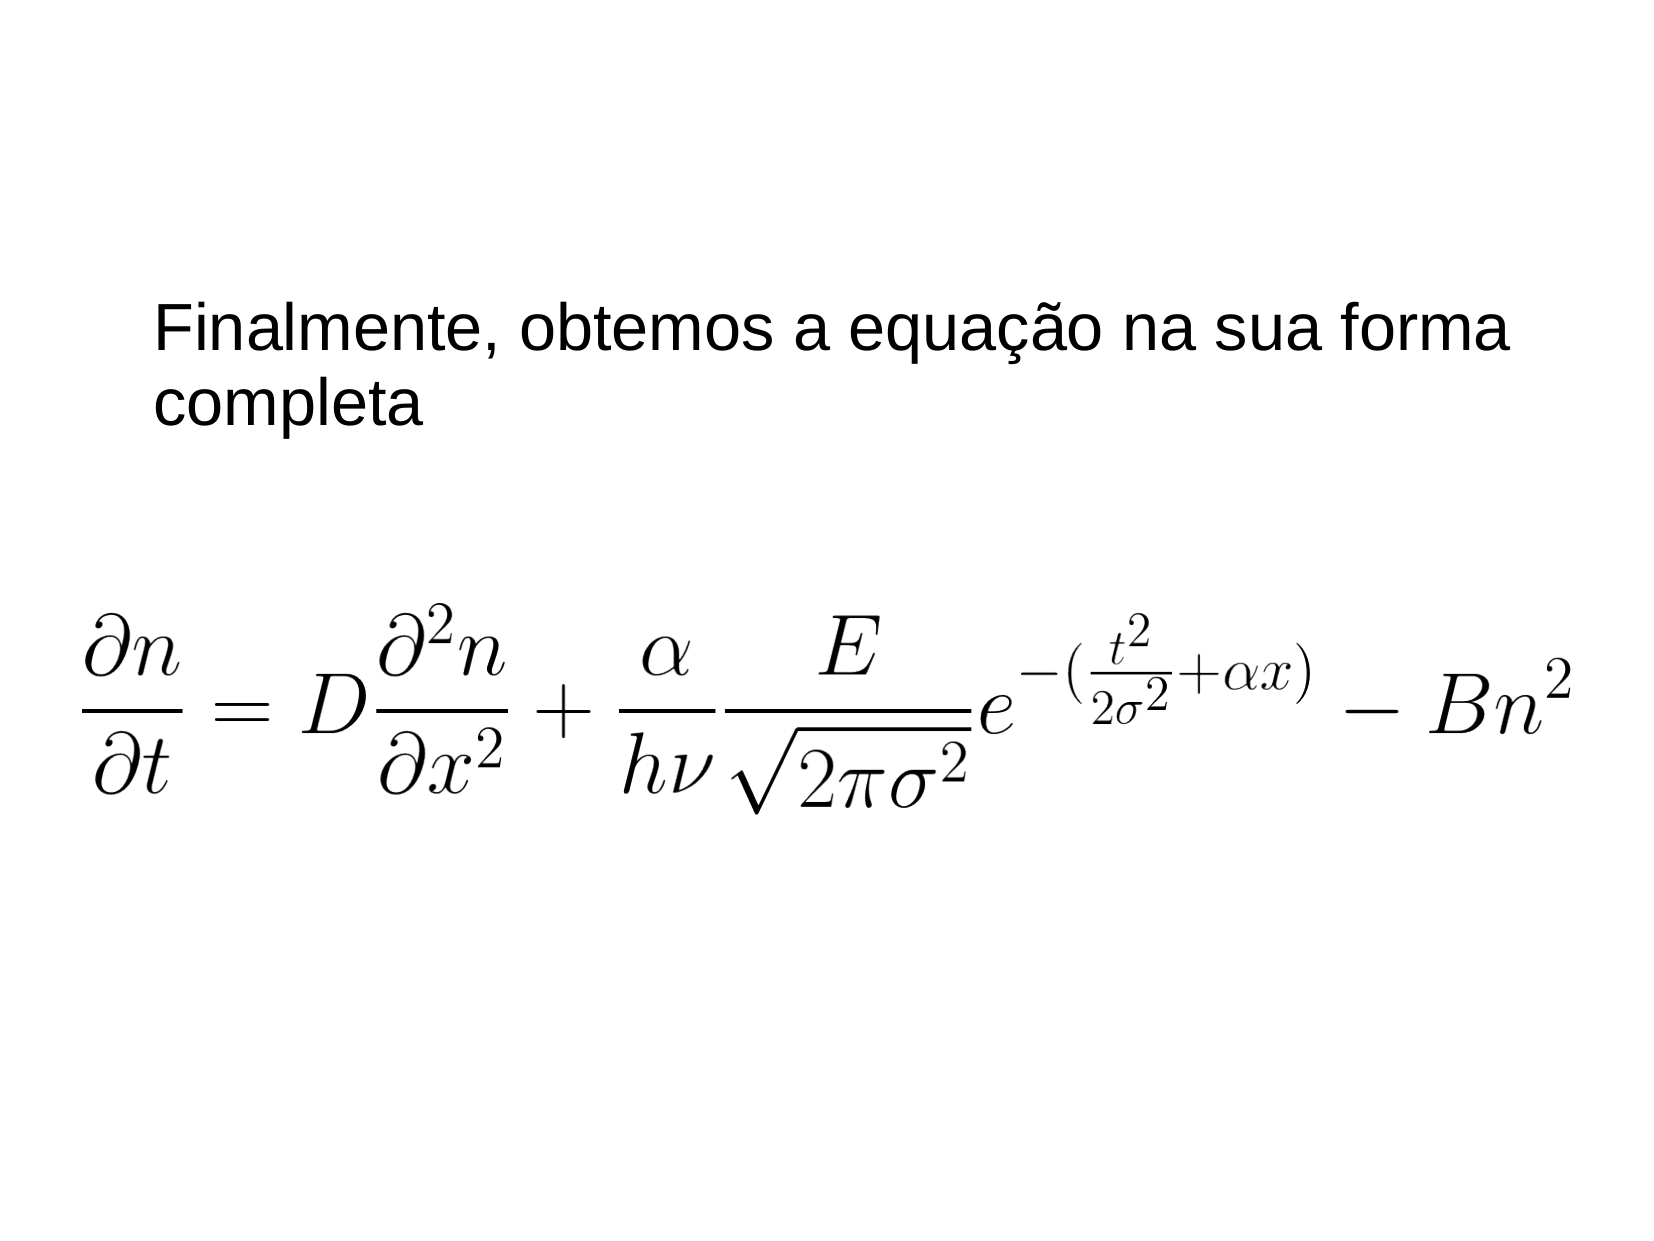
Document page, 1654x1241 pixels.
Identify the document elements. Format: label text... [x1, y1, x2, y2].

list Finalmente, obtemos a equação na sua forma completa [82, 290, 1571, 603]
picture [82, 603, 1571, 815]
